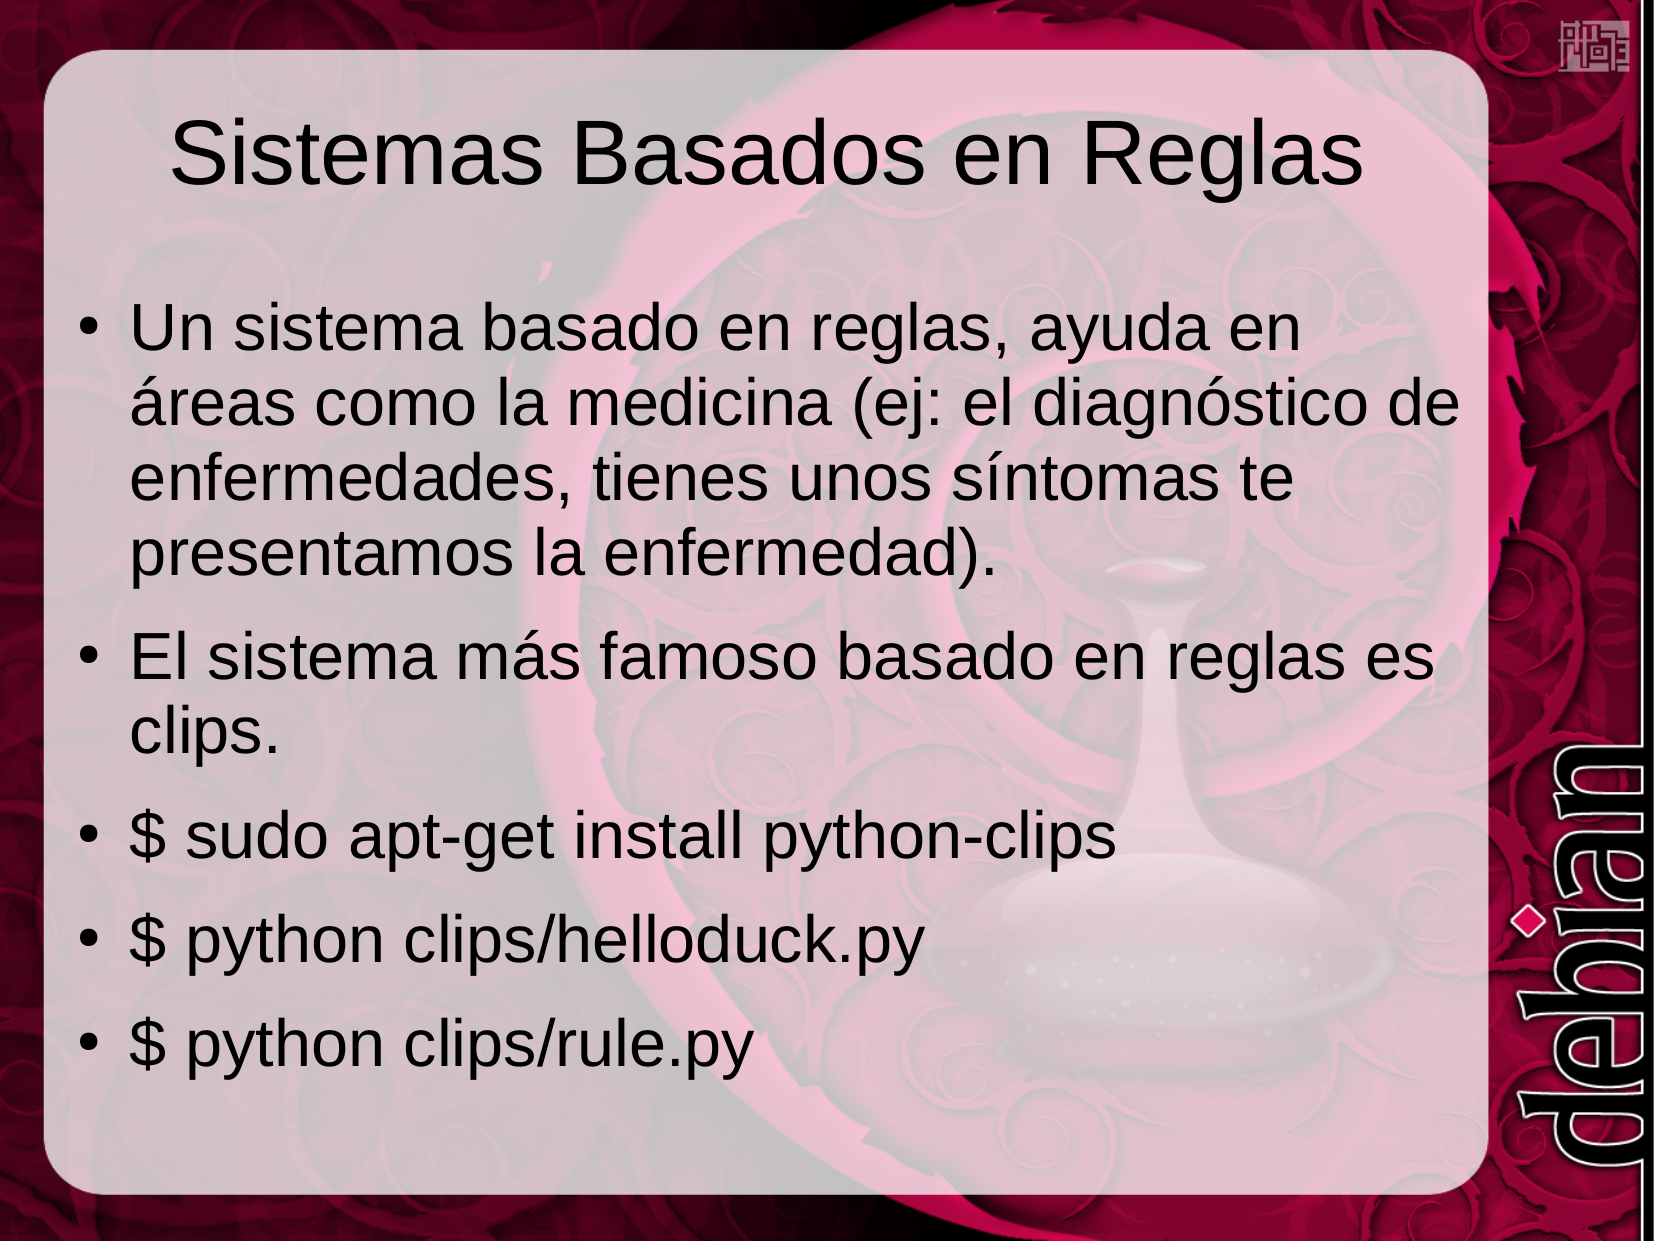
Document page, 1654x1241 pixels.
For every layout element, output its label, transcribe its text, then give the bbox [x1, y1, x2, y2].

list Un sistema basado en reglas, ayuda en áreas como la medicina (ej: el diagnóstico de enfermedades, tienes unos síntomas te presentamos la enfermedad). El sistema más famoso basado en reglas es clips. $ sudo apt-get install python-clips $ python clips/helloduck.py $ python clips/rule.py [59, 290, 1477, 1109]
title Sistemas Basados en Reglas [59, 49, 1477, 257]
picture [0, 0, 1654, 1241]
